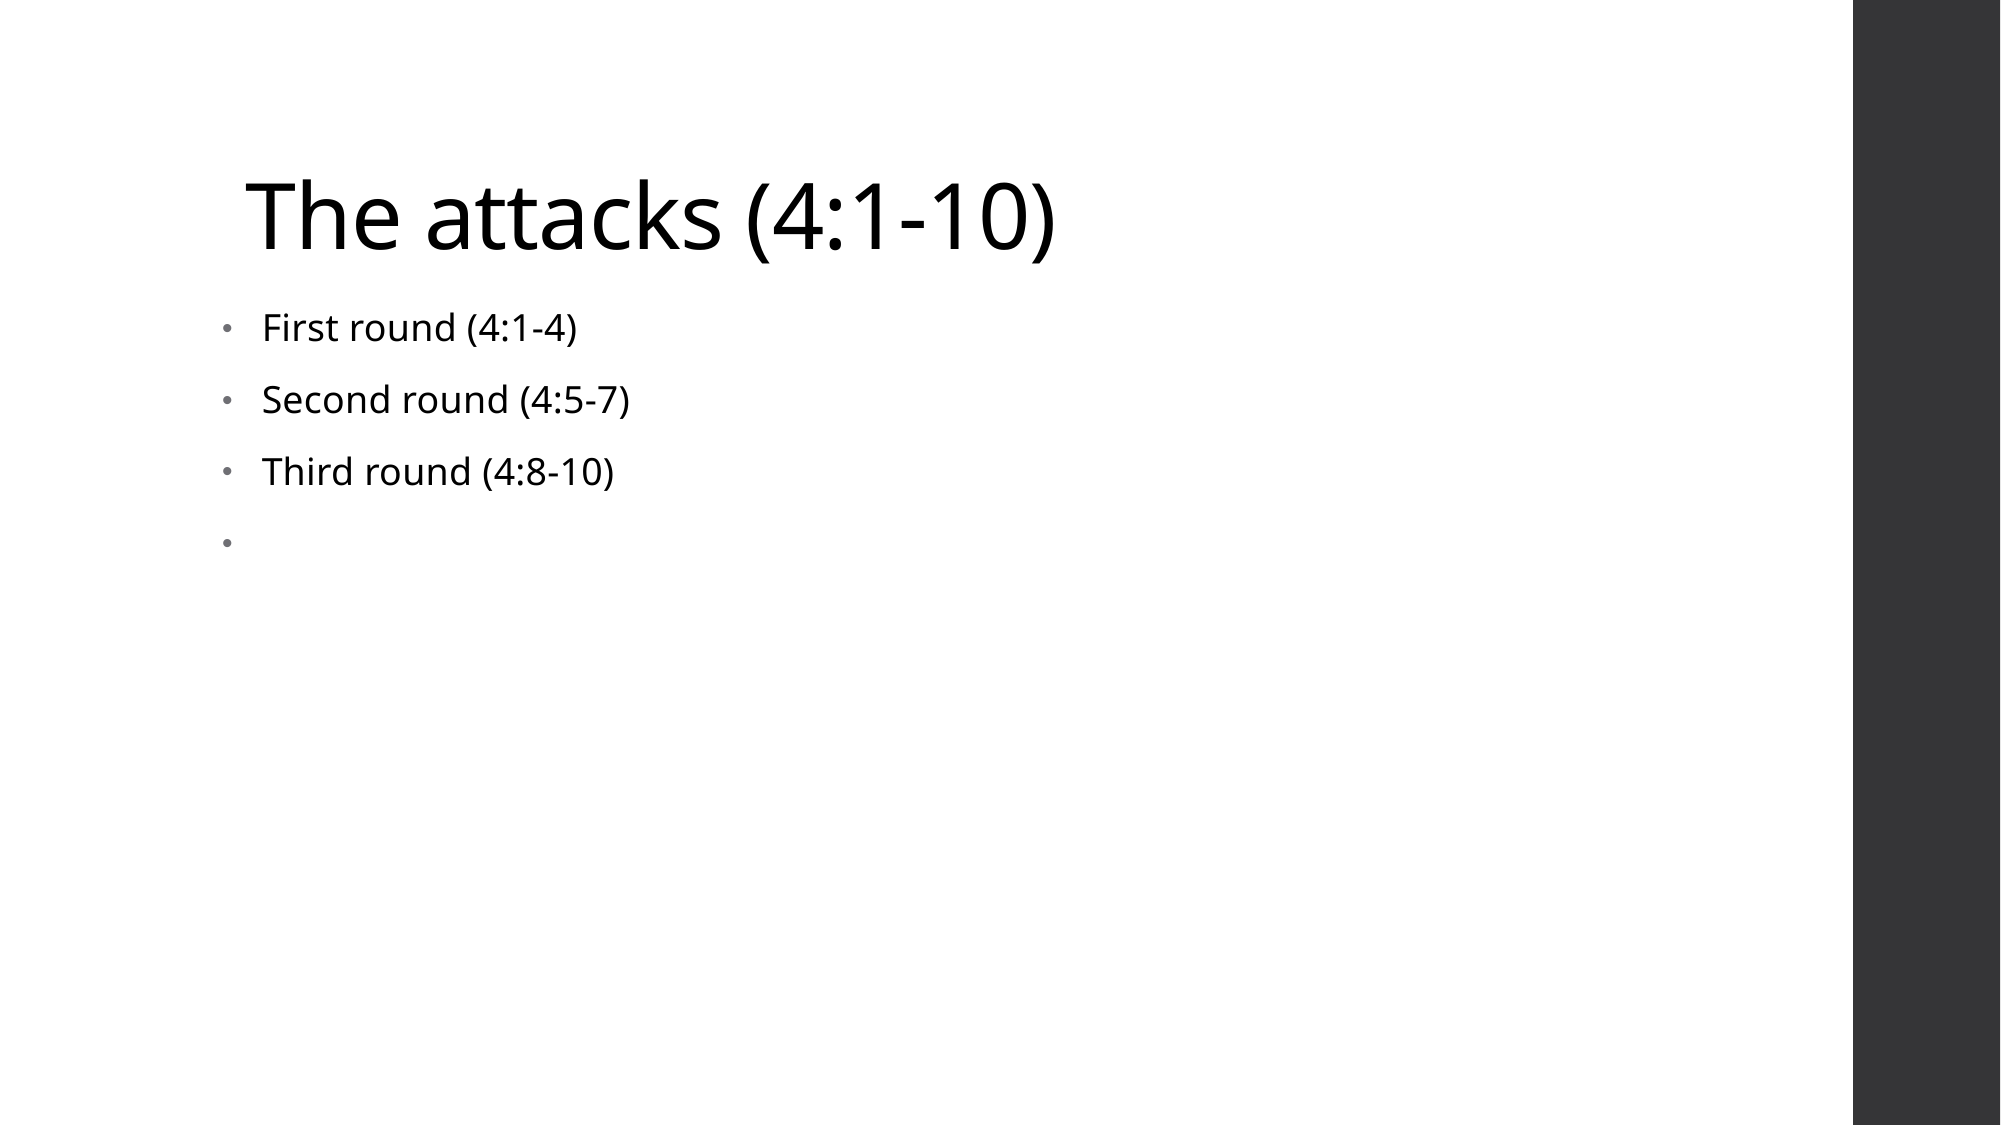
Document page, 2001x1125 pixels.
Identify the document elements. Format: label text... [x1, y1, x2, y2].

list First round (4:1-4) Second round (4:5-7) Third round (4:8-10) [206, 299, 1617, 1014]
title The attacks (4:1-10) [206, 60, 1797, 278]
